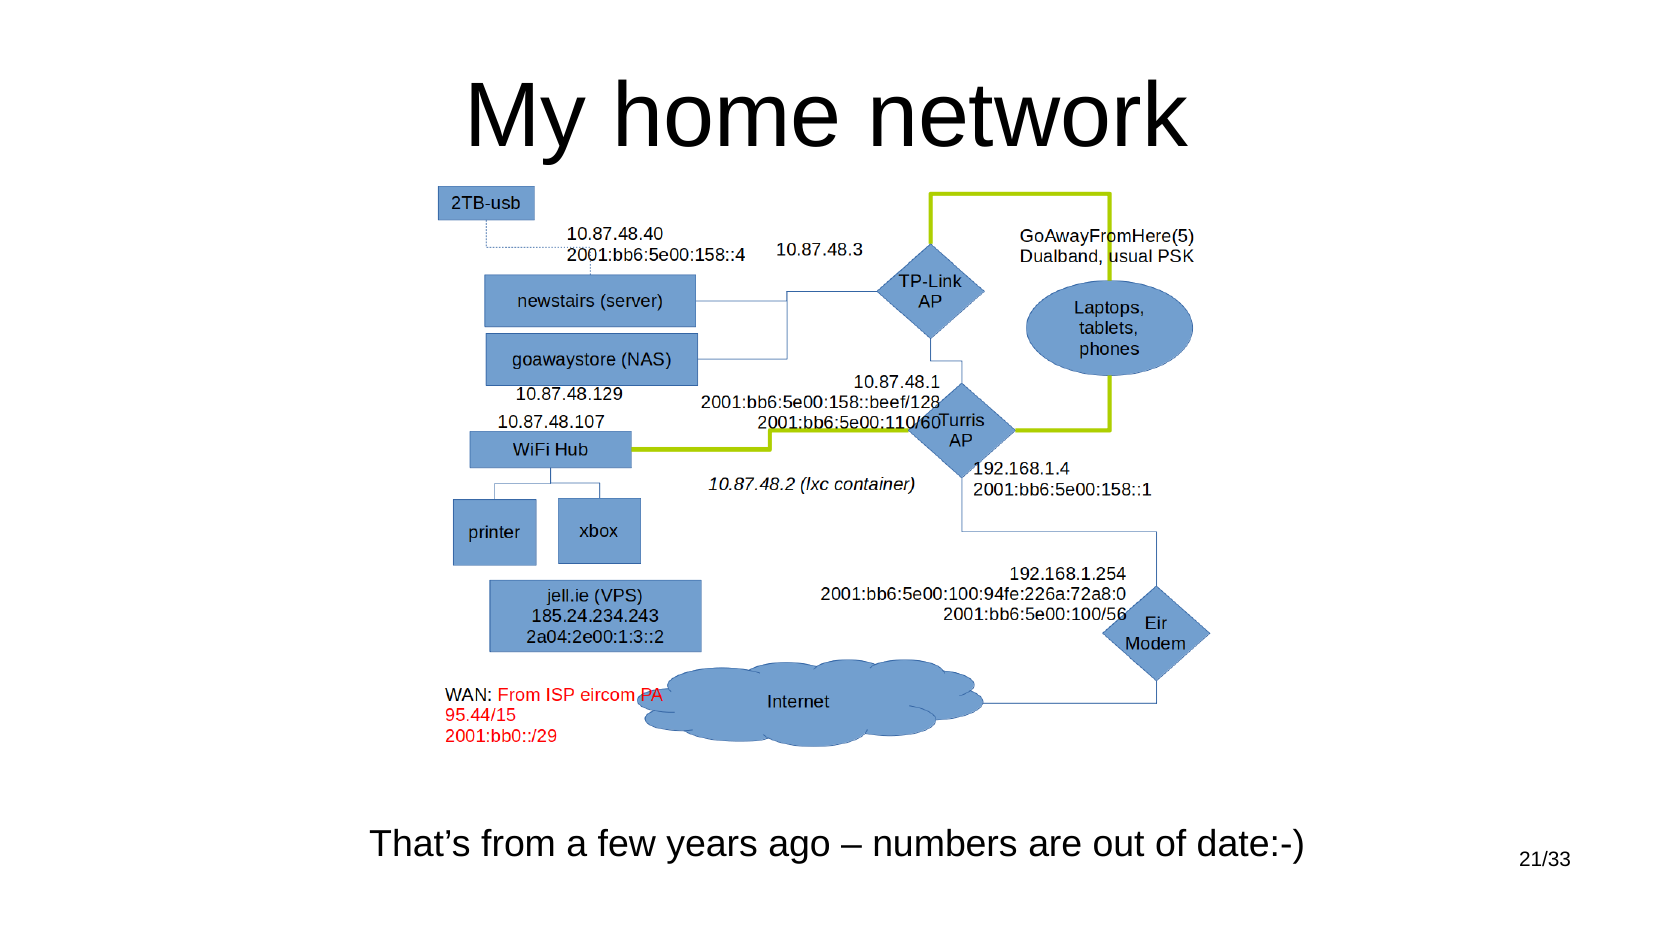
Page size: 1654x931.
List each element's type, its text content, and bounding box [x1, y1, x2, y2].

title My home network [82, 37, 1571, 193]
picture [425, 165, 1218, 756]
text_box That’s from a few years ago – numbers are out of date:-) [354, 814, 1321, 872]
